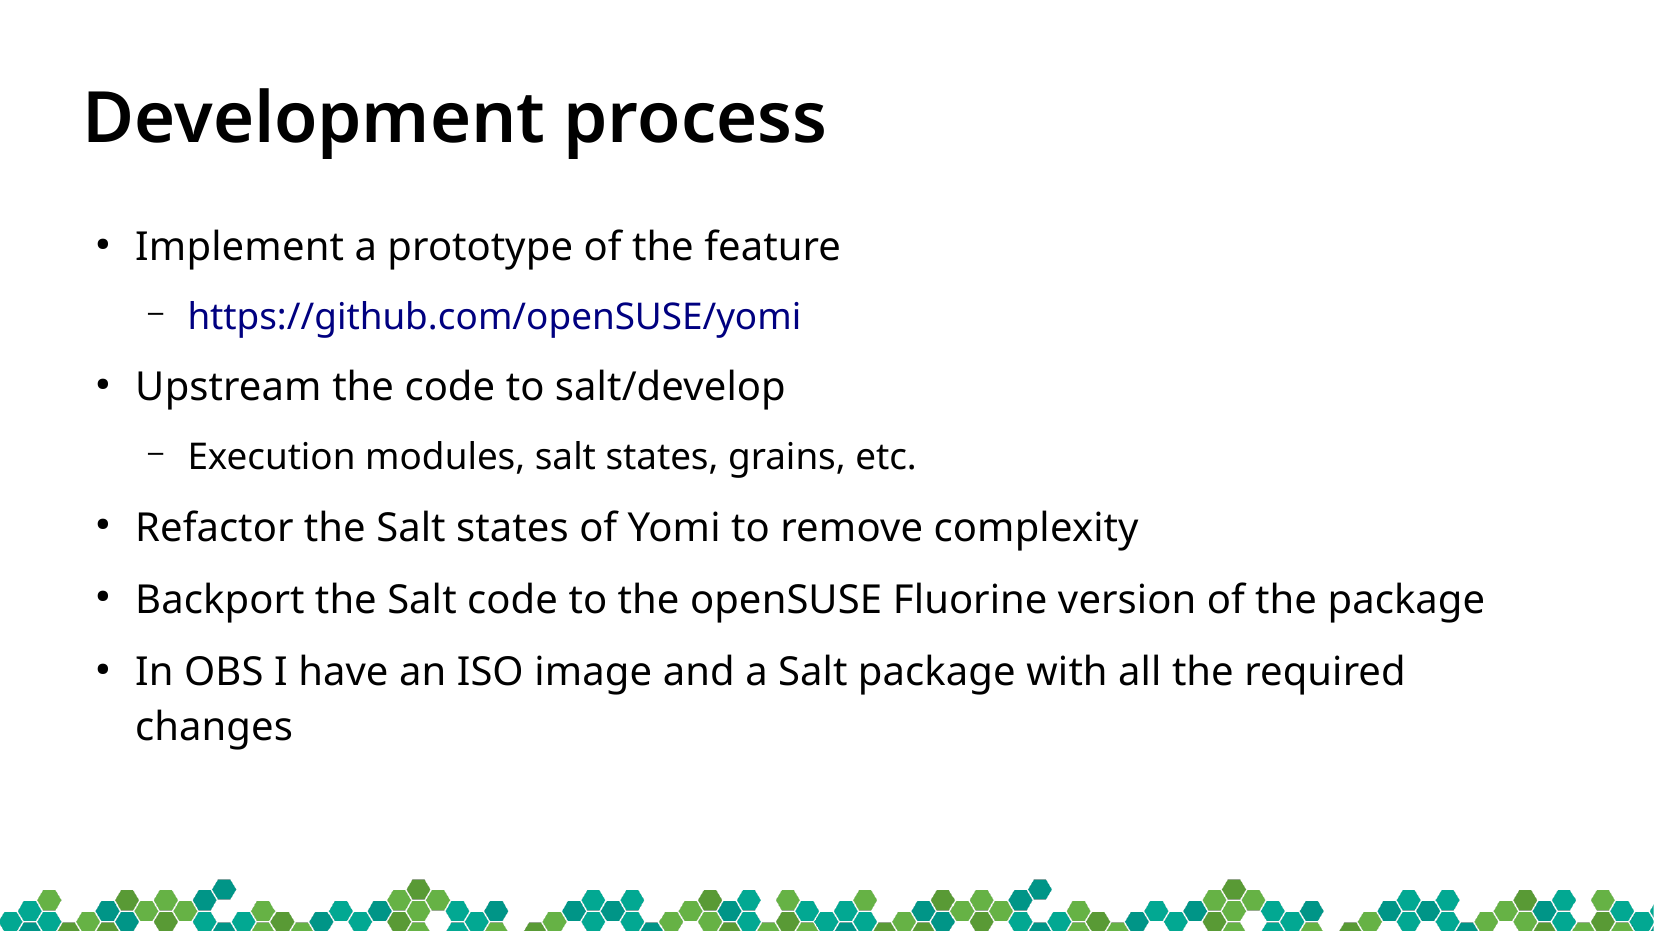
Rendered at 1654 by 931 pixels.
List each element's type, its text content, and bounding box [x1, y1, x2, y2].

list Implement a prototype of the feature https://github.com/openSUSE/yomi Upstream the code to salt/develop Execution modules, salt states, grains, etc. Refactor the Salt states of Yomi to remove complexity Backport the Salt code to the openSUSE Fluorine version of the package In OBS I have an ISO image and a Salt package with all the required changes [82, 217, 1571, 758]
picture [0, 871, 1654, 931]
title Development process [82, 37, 1571, 193]
